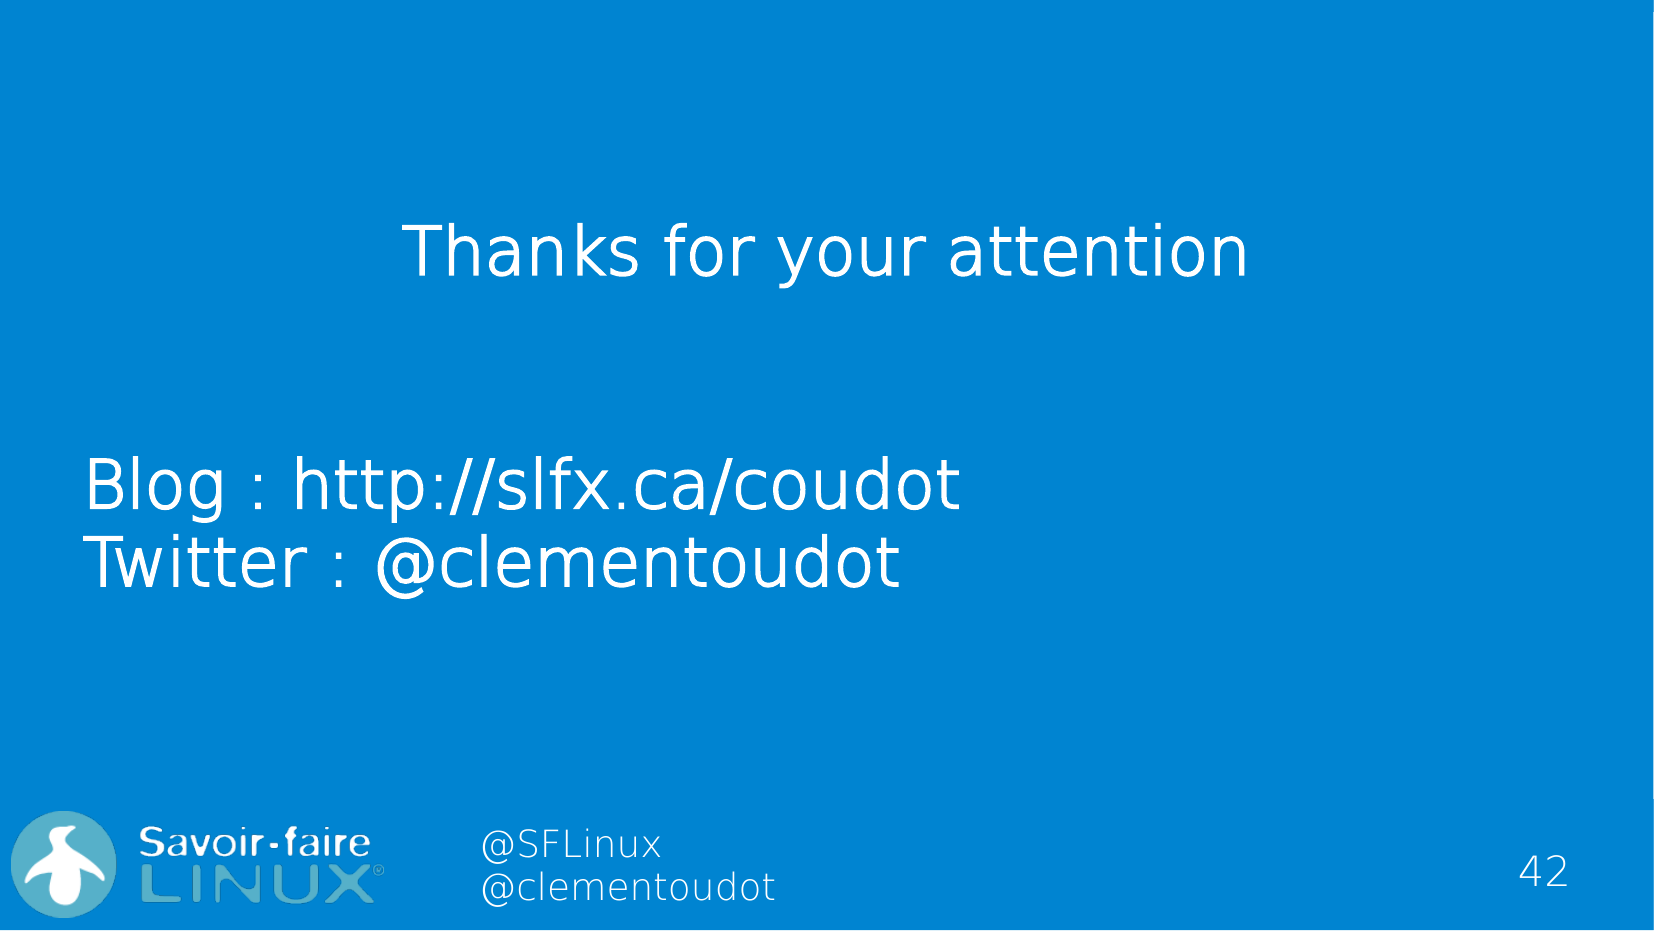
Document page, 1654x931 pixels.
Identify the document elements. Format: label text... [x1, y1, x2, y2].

picture [11, 811, 384, 918]
subtitle Thanks for your attention Blog : http://slfx.ca/coudot Twitter : @clementoudot [82, 212, 1571, 602]
